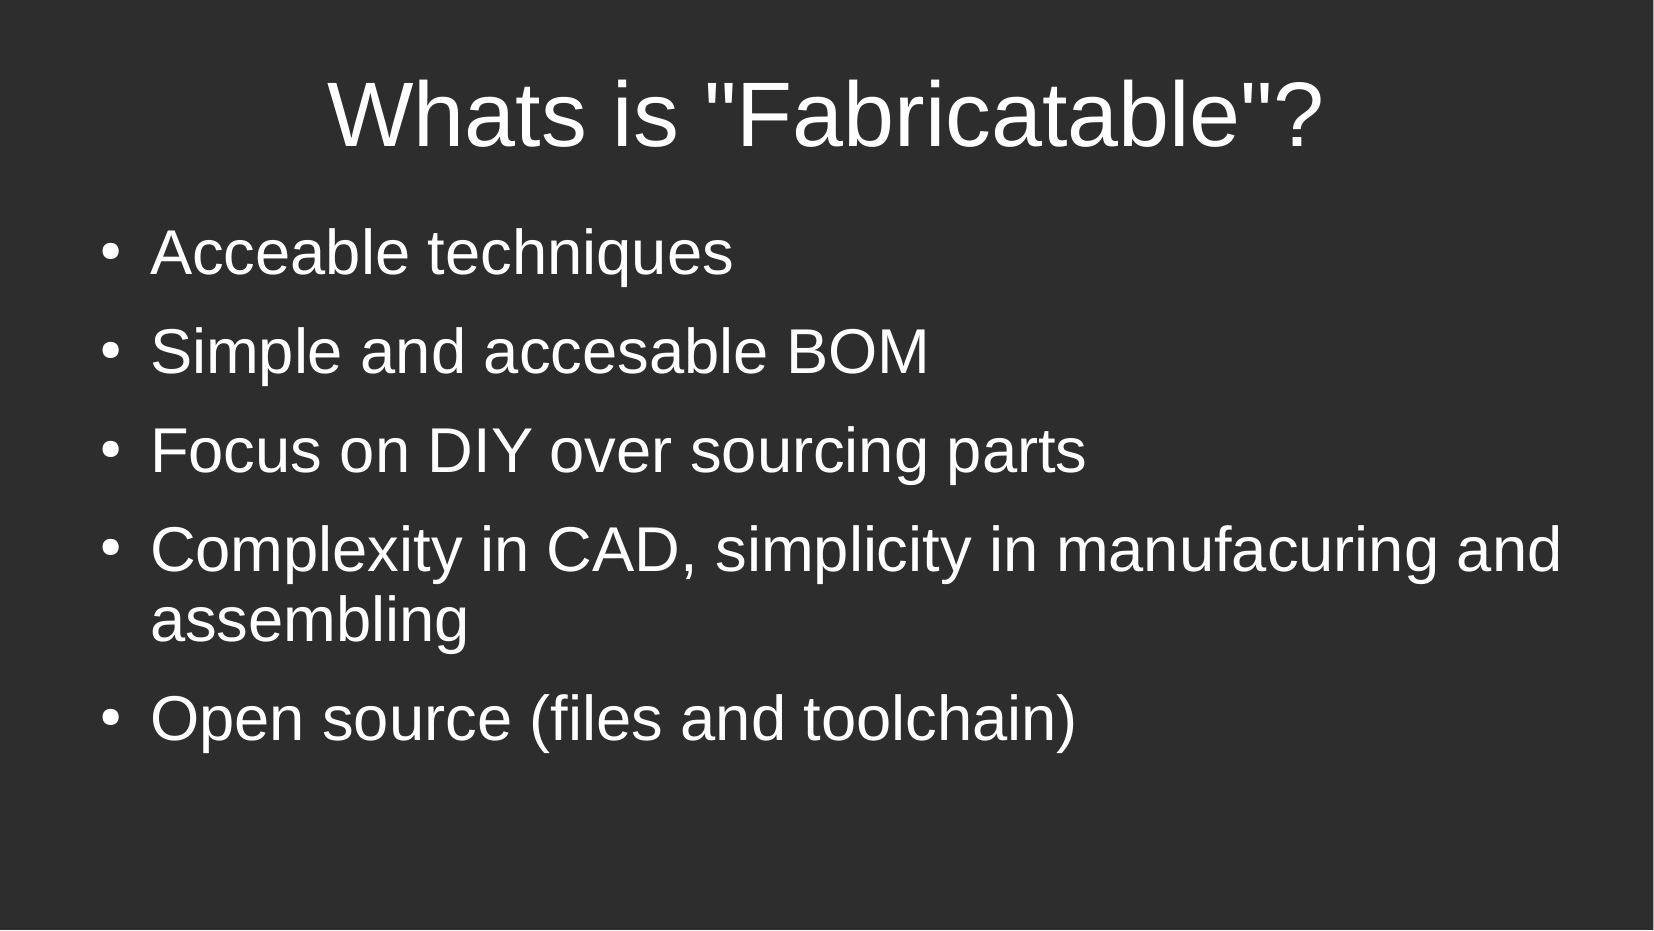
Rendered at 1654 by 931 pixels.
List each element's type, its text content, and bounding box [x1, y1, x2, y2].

title Whats is "Fabricatable"? [82, 37, 1571, 193]
list Acceable techniques Simple and accesable BOM Focus on DIY over sourcing parts Complexity in CAD, simplicity in manufacuring and assembling Open source (files and toolchain) [82, 217, 1571, 758]
